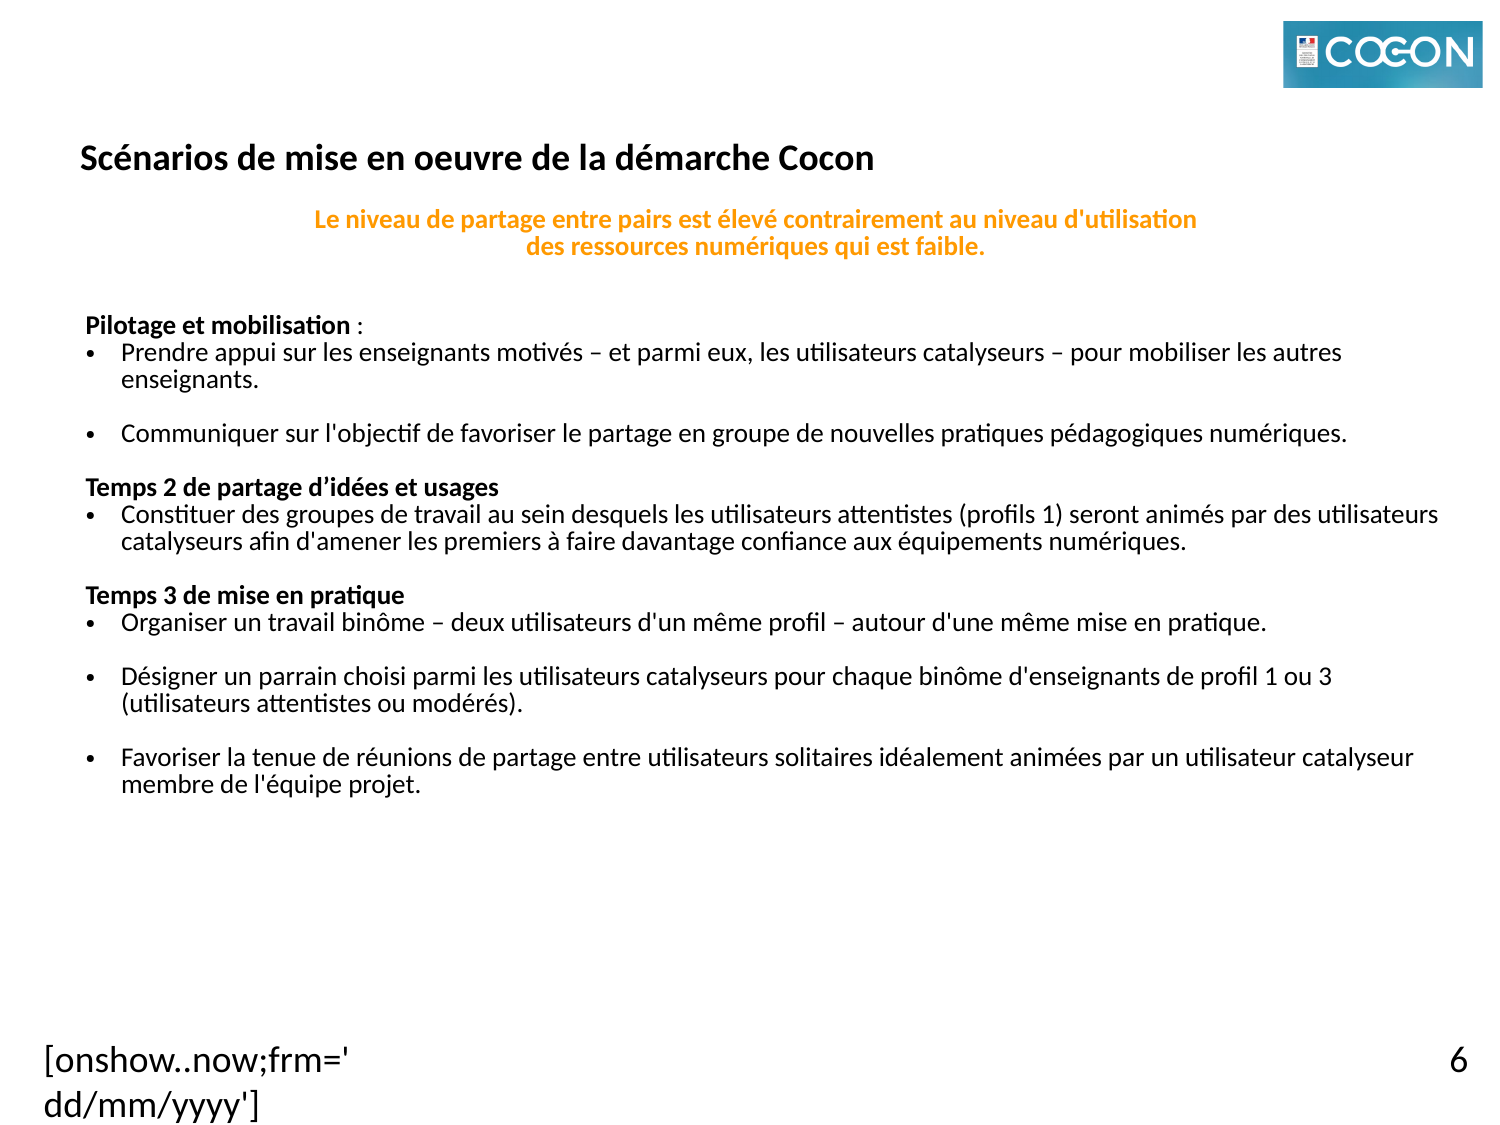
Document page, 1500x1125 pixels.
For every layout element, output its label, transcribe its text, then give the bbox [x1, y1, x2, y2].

text_box Pilotage et mobilisation : Prendre appui sur les enseignants motivés – et parmi eux, les utilisateurs catalyseurs – pour mobiliser les autres enseignants. Communiquer sur l'objectif de favoriser le partage en groupe de nouvelles pratiques pédagogiques numériques. Temps 2 de partage d’idées et usages Constituer des groupes de travail au sein desquels les utilisateurs attentistes (profils 1) seront animés par des utilisateurs catalyseurs afin d'amener les premiers à faire davantage confiance aux équipements numériques. Temps 3 de mise en pratique Organiser un travail binôme – deux utilisateurs d'un même profil – autour d'une même mise en pratique. Désigner un parrain choisi parmi les utilisateurs catalyseurs pour chaque binôme d'enseignants de profil 1 ou 3 (utilisateurs attentistes ou modérés). Favoriser la tenue de réunions de partage entre utilisateurs solitaires idéalement animées par un utilisateur catalyseur membre de l'équipe projet. [70, 307, 1477, 917]
text_box Le niveau de partage entre pairs est élevé contrairement au niveau d'utilisation des ressources numériques qui est faible. [82, 200, 1430, 282]
slide_number <numéro> [1145, 1027, 1484, 1088]
slide_number [onshow..now;frm='dd/mm/yyyy'] [28, 1027, 367, 1088]
picture [1283, 21, 1483, 88]
title Scénarios de mise en oeuvre de la démarche Cocon [65, 130, 1459, 189]
